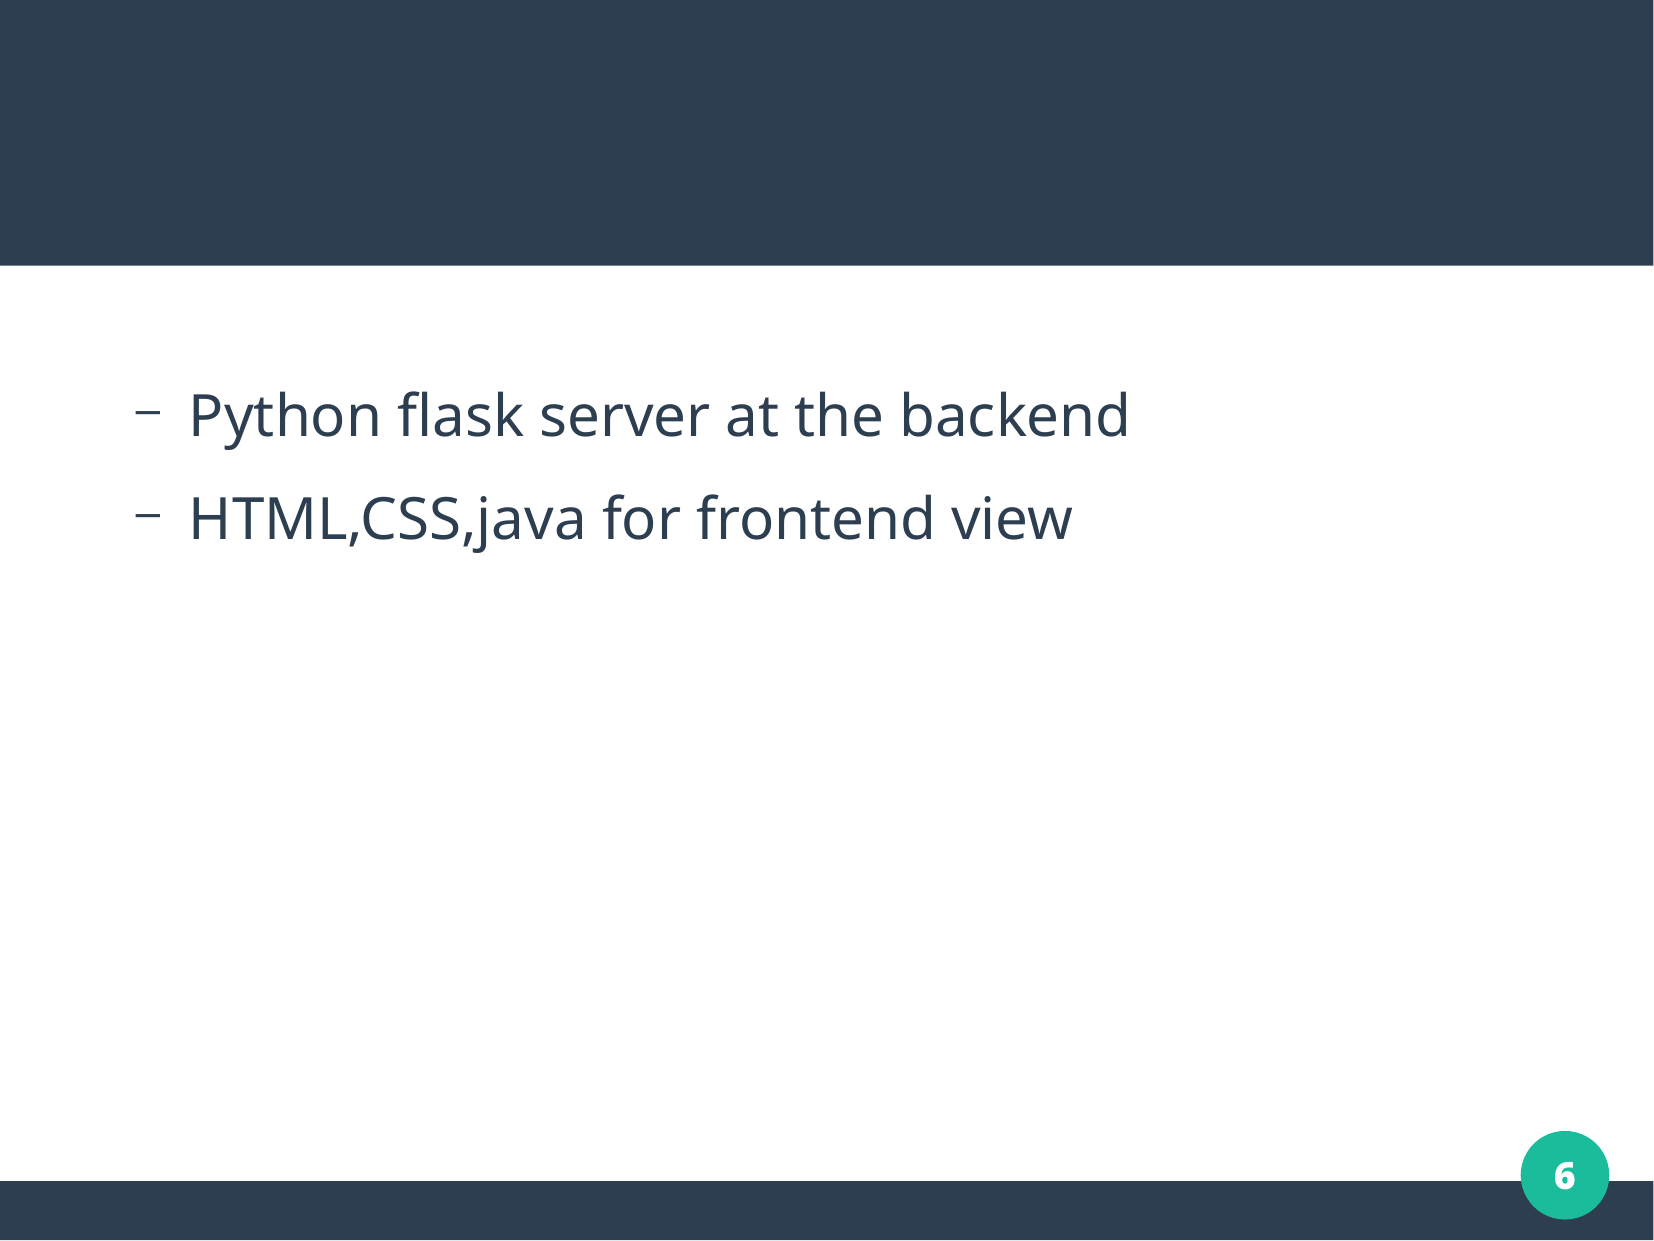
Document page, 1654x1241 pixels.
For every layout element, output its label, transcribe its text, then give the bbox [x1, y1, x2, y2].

list Python flask server at the backend HTML,CSS,java for frontend view [47, 271, 1583, 1099]
